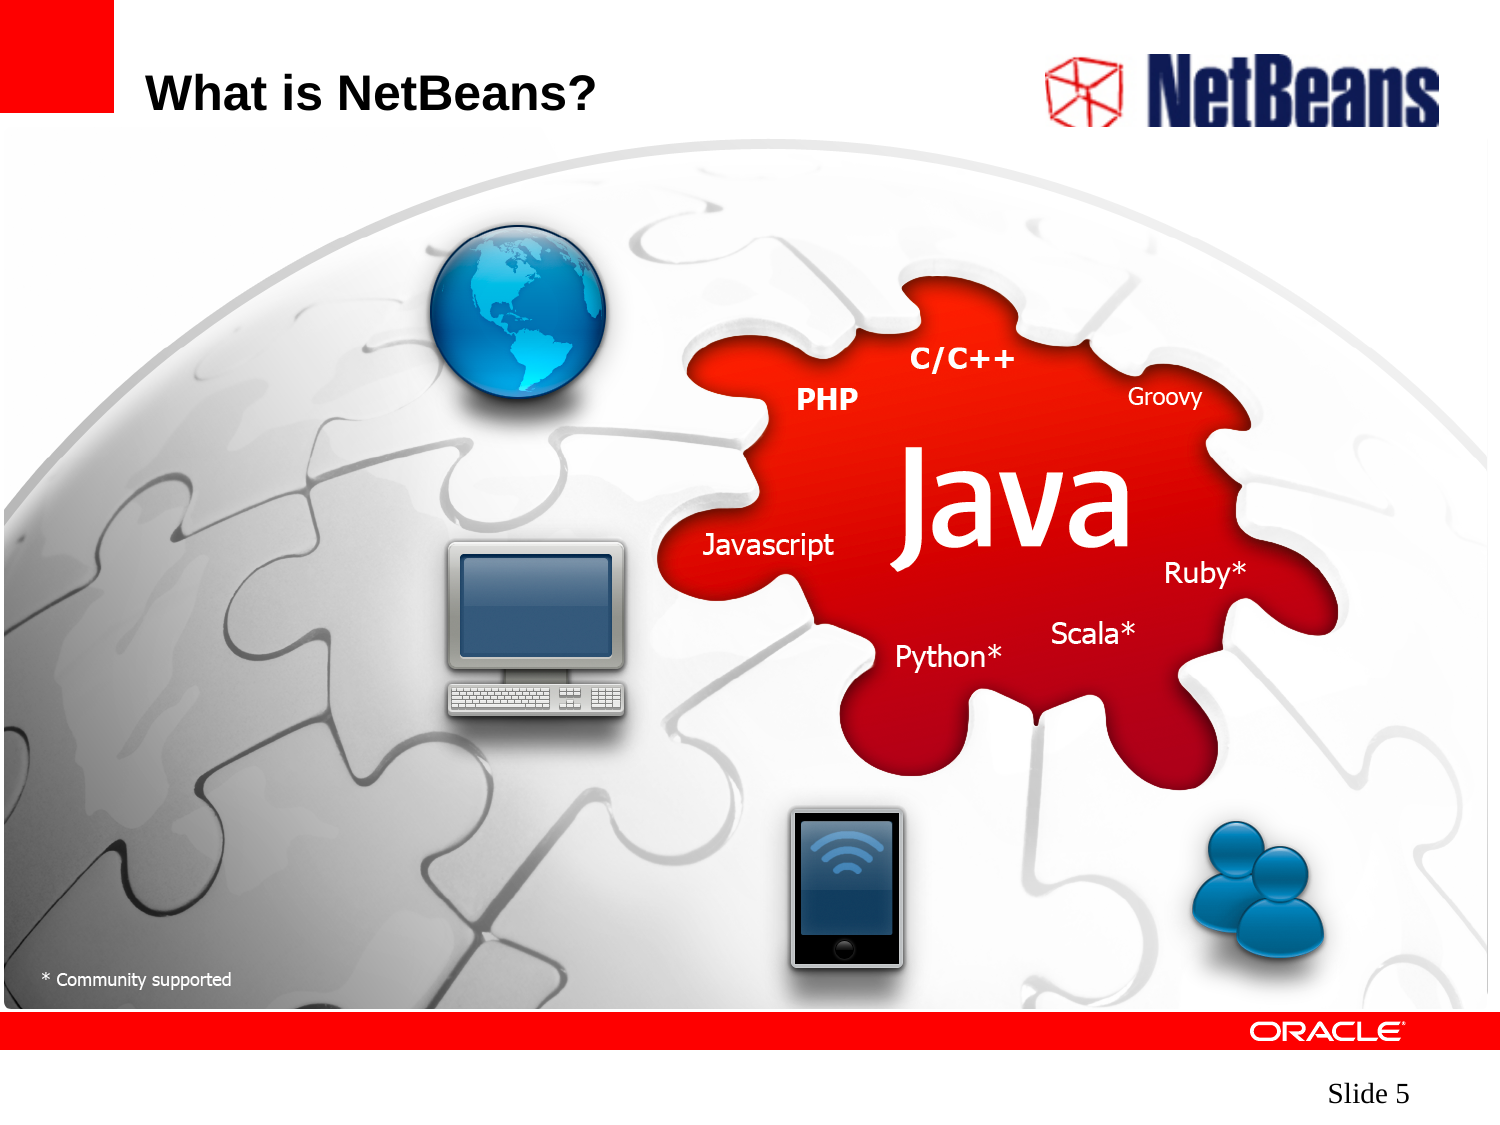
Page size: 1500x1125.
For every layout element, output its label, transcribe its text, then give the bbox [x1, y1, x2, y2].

picture [4, 54, 1488, 1009]
title What is NetBeans? [130, 30, 983, 127]
picture [0, 1012, 1500, 1050]
picture [0, 0, 114, 113]
